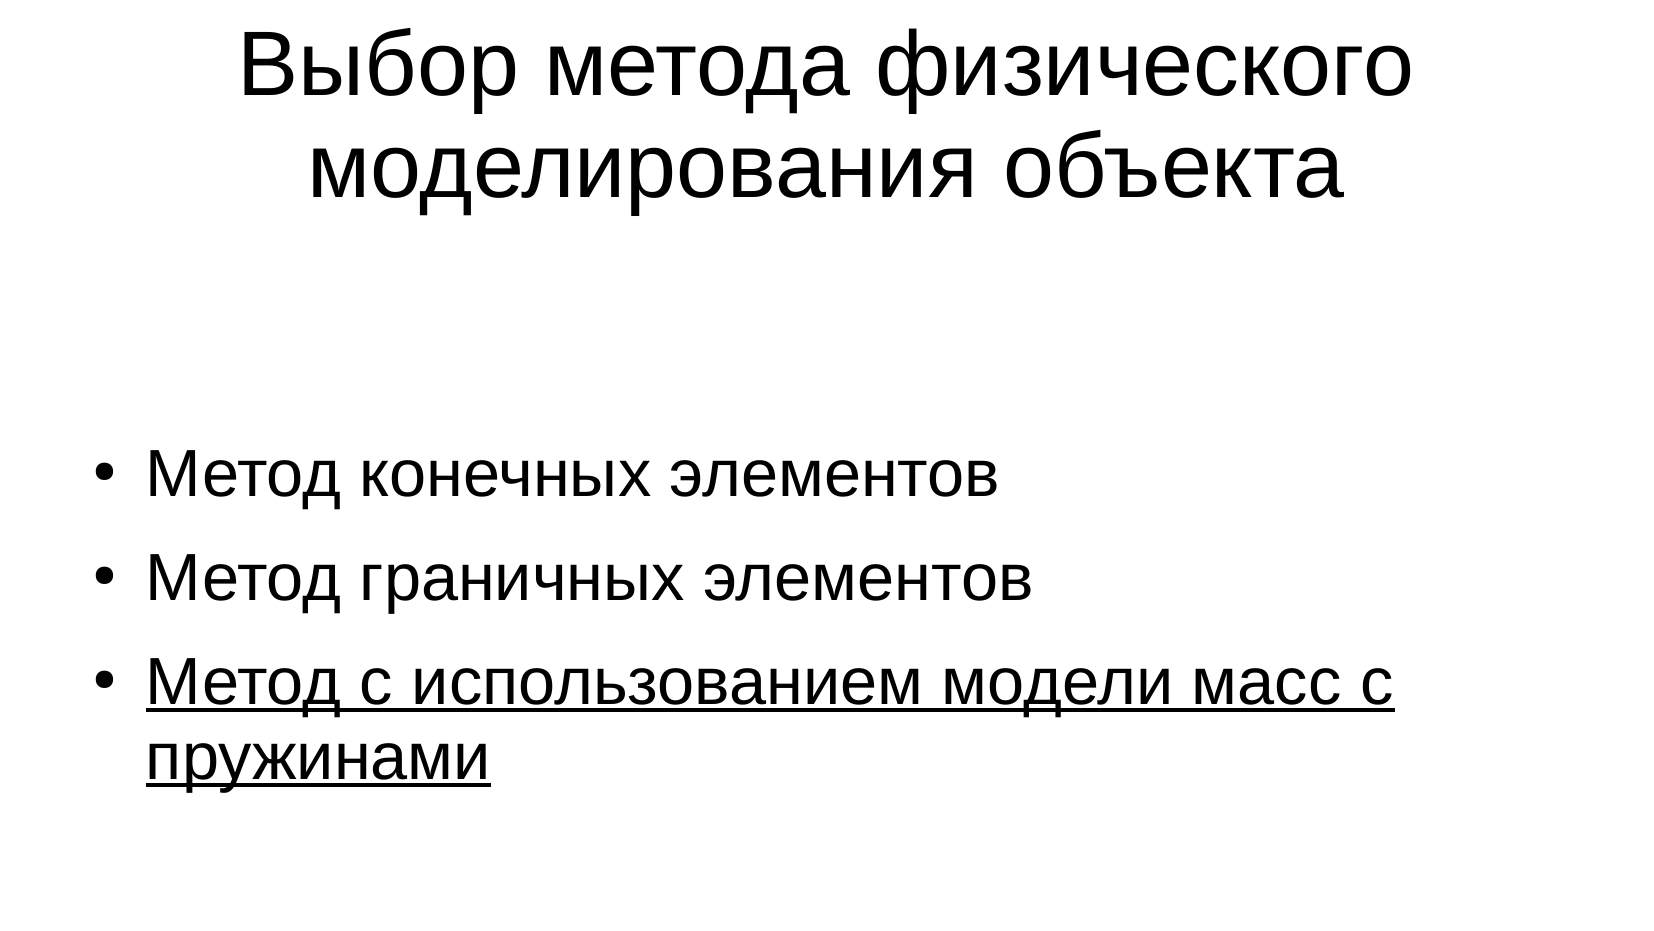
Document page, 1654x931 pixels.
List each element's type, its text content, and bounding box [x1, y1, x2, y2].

list Метод конечных элементов Метод граничных элементов Метод с использованием модели масс с пружинами [75, 435, 1564, 931]
title Выбор метода физического моделирования объекта [82, 12, 1571, 218]
